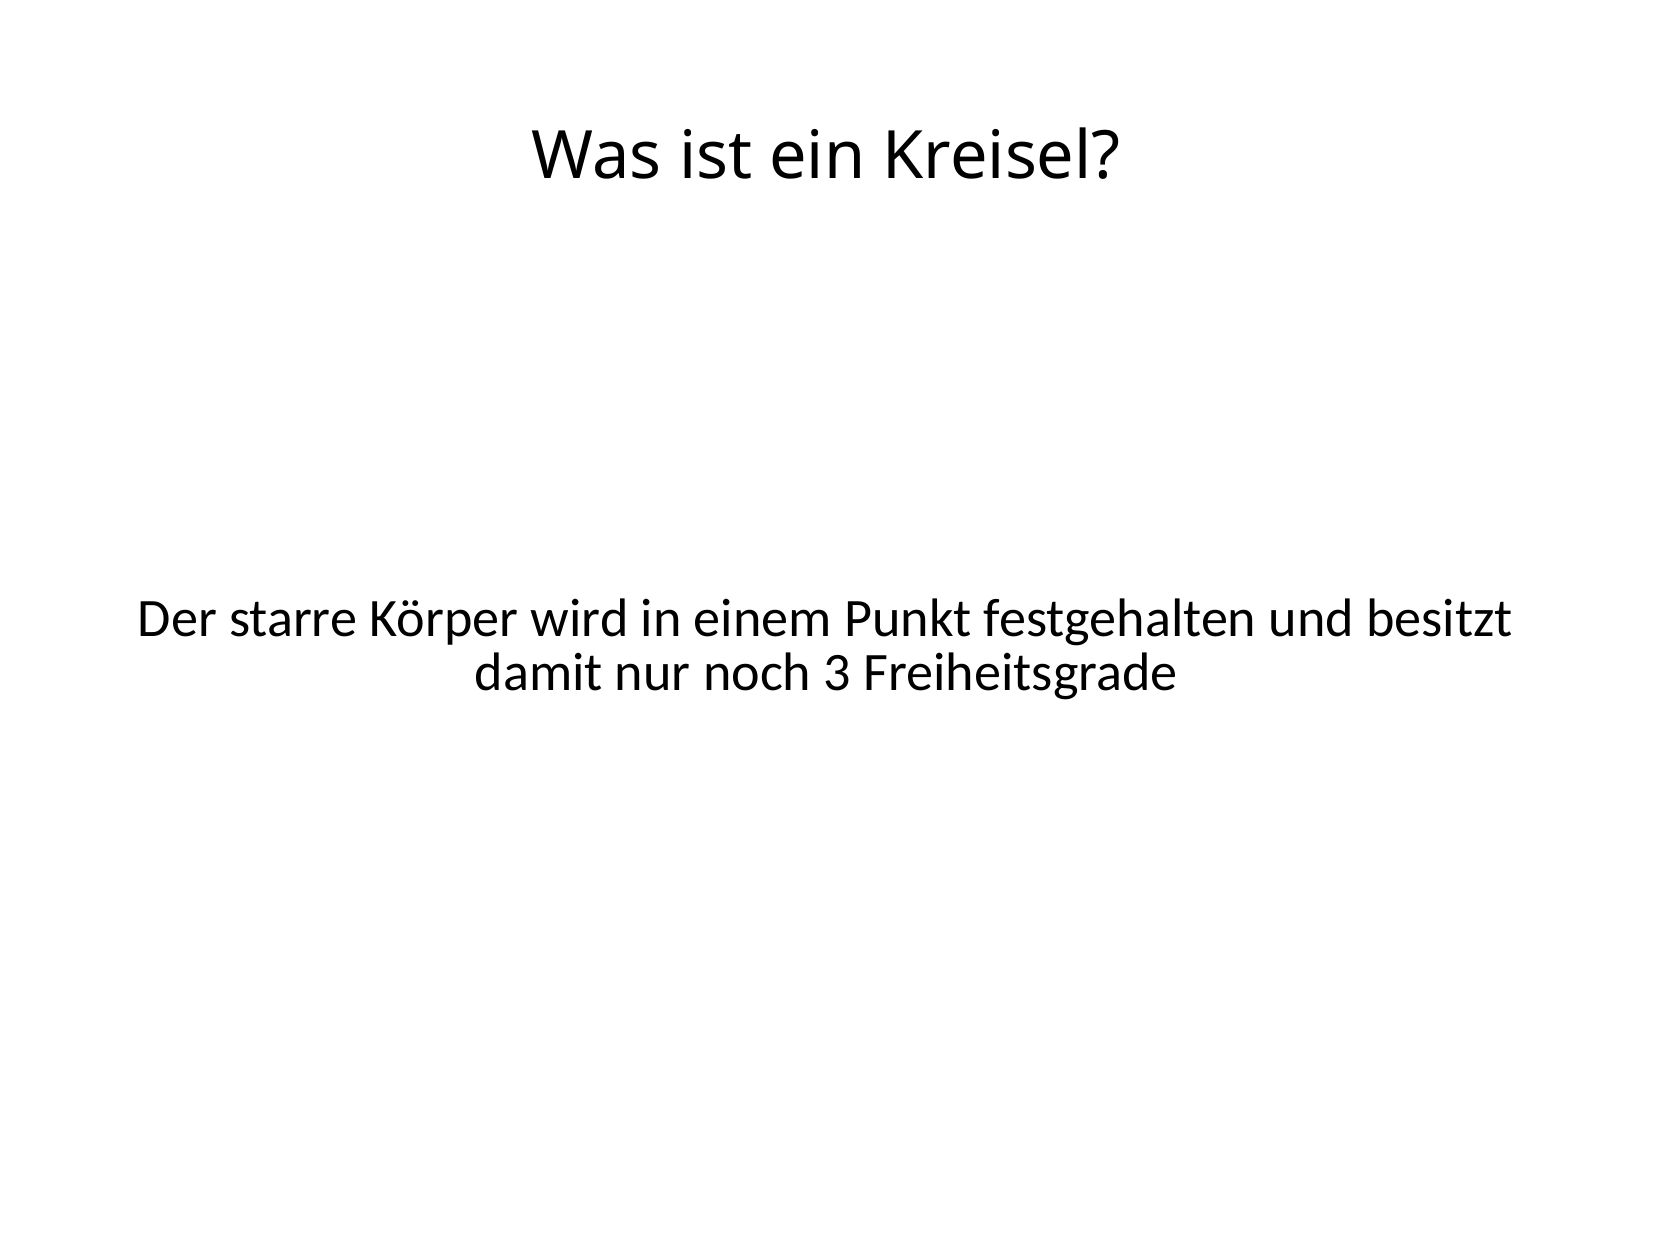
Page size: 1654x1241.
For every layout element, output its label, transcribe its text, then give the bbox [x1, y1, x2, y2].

title Was ist ein Kreisel? [82, 49, 1571, 257]
subtitle Der starre Körper wird in einem Punkt festgehalten und besitzt damit nur noch 3 Freiheitsgrade [82, 290, 1571, 1010]
